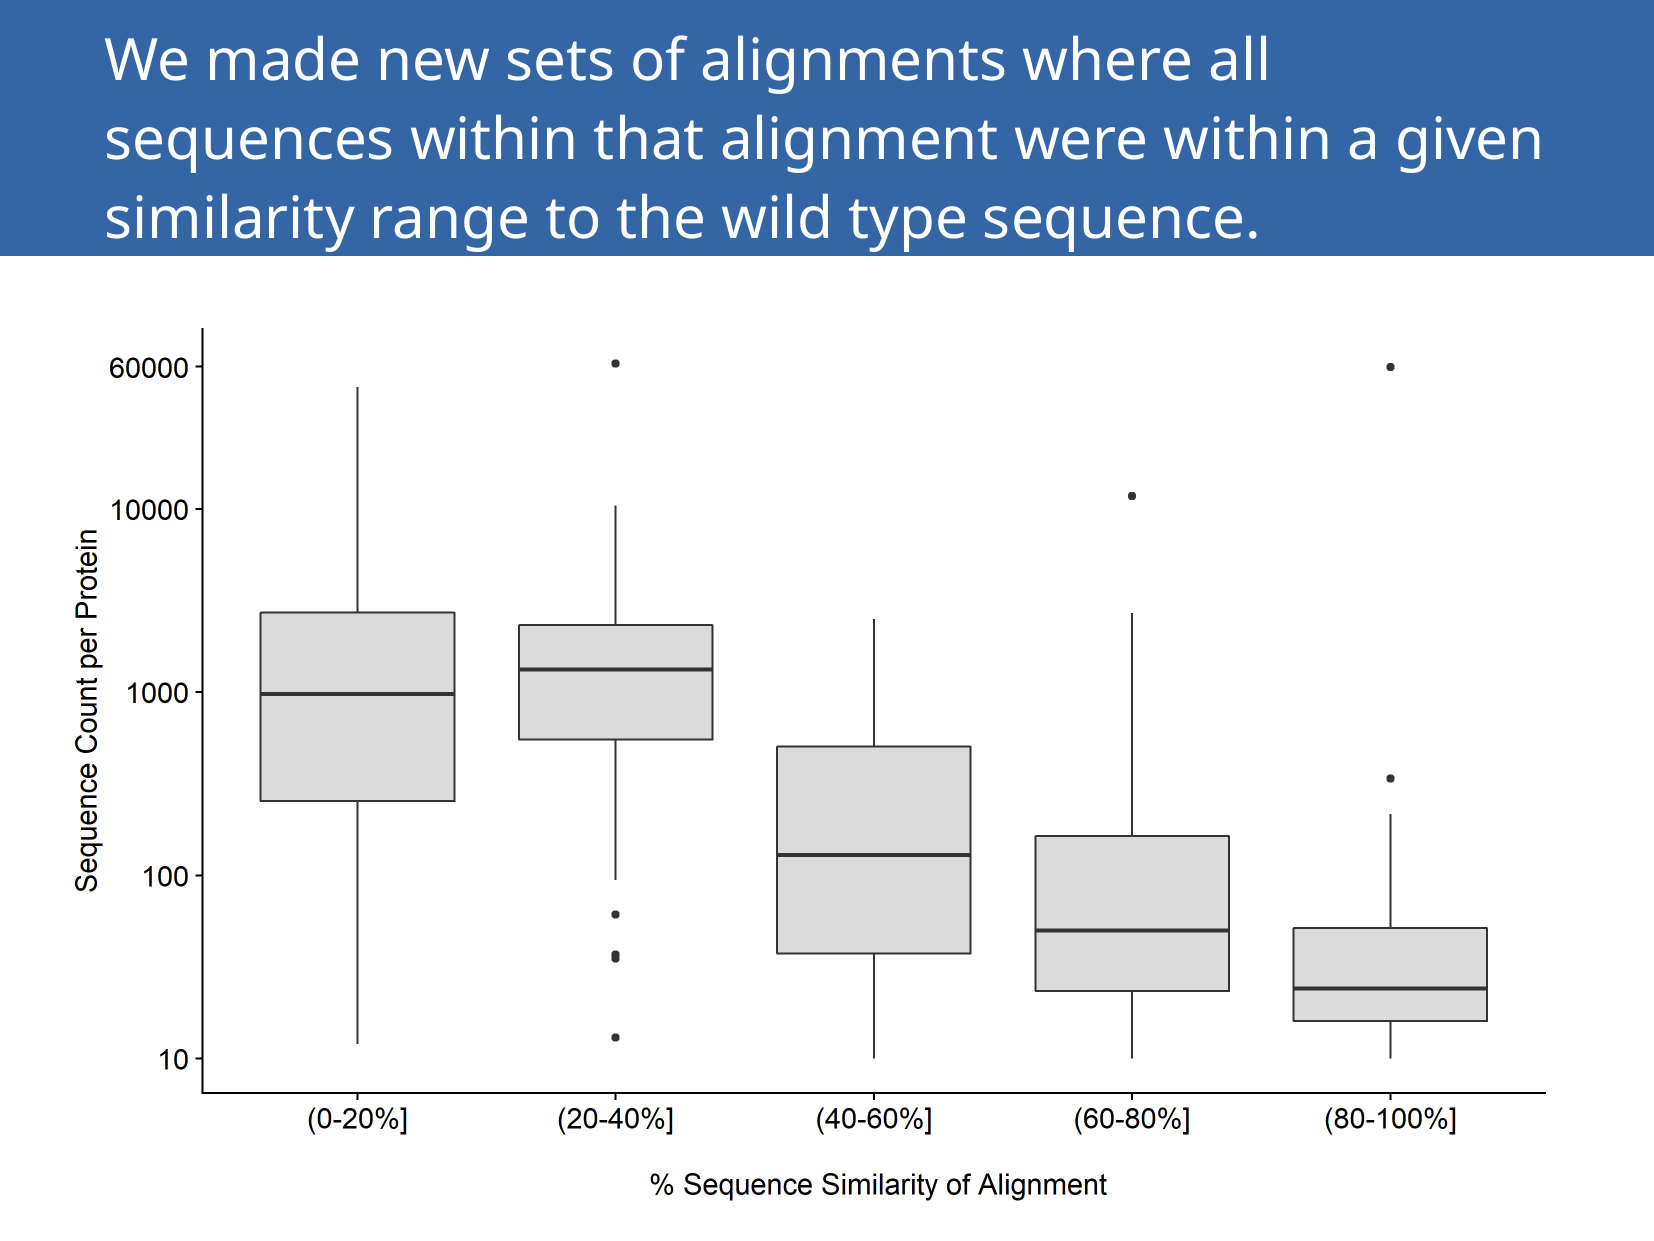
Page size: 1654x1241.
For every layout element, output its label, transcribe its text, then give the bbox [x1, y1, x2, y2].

text_box We made new sets of alignments where all sequences within that alignment were within a given similarity range to the wild type sequence. [15, 10, 1654, 235]
text_box [0, 0, 1654, 256]
picture [60, 314, 1560, 1215]
